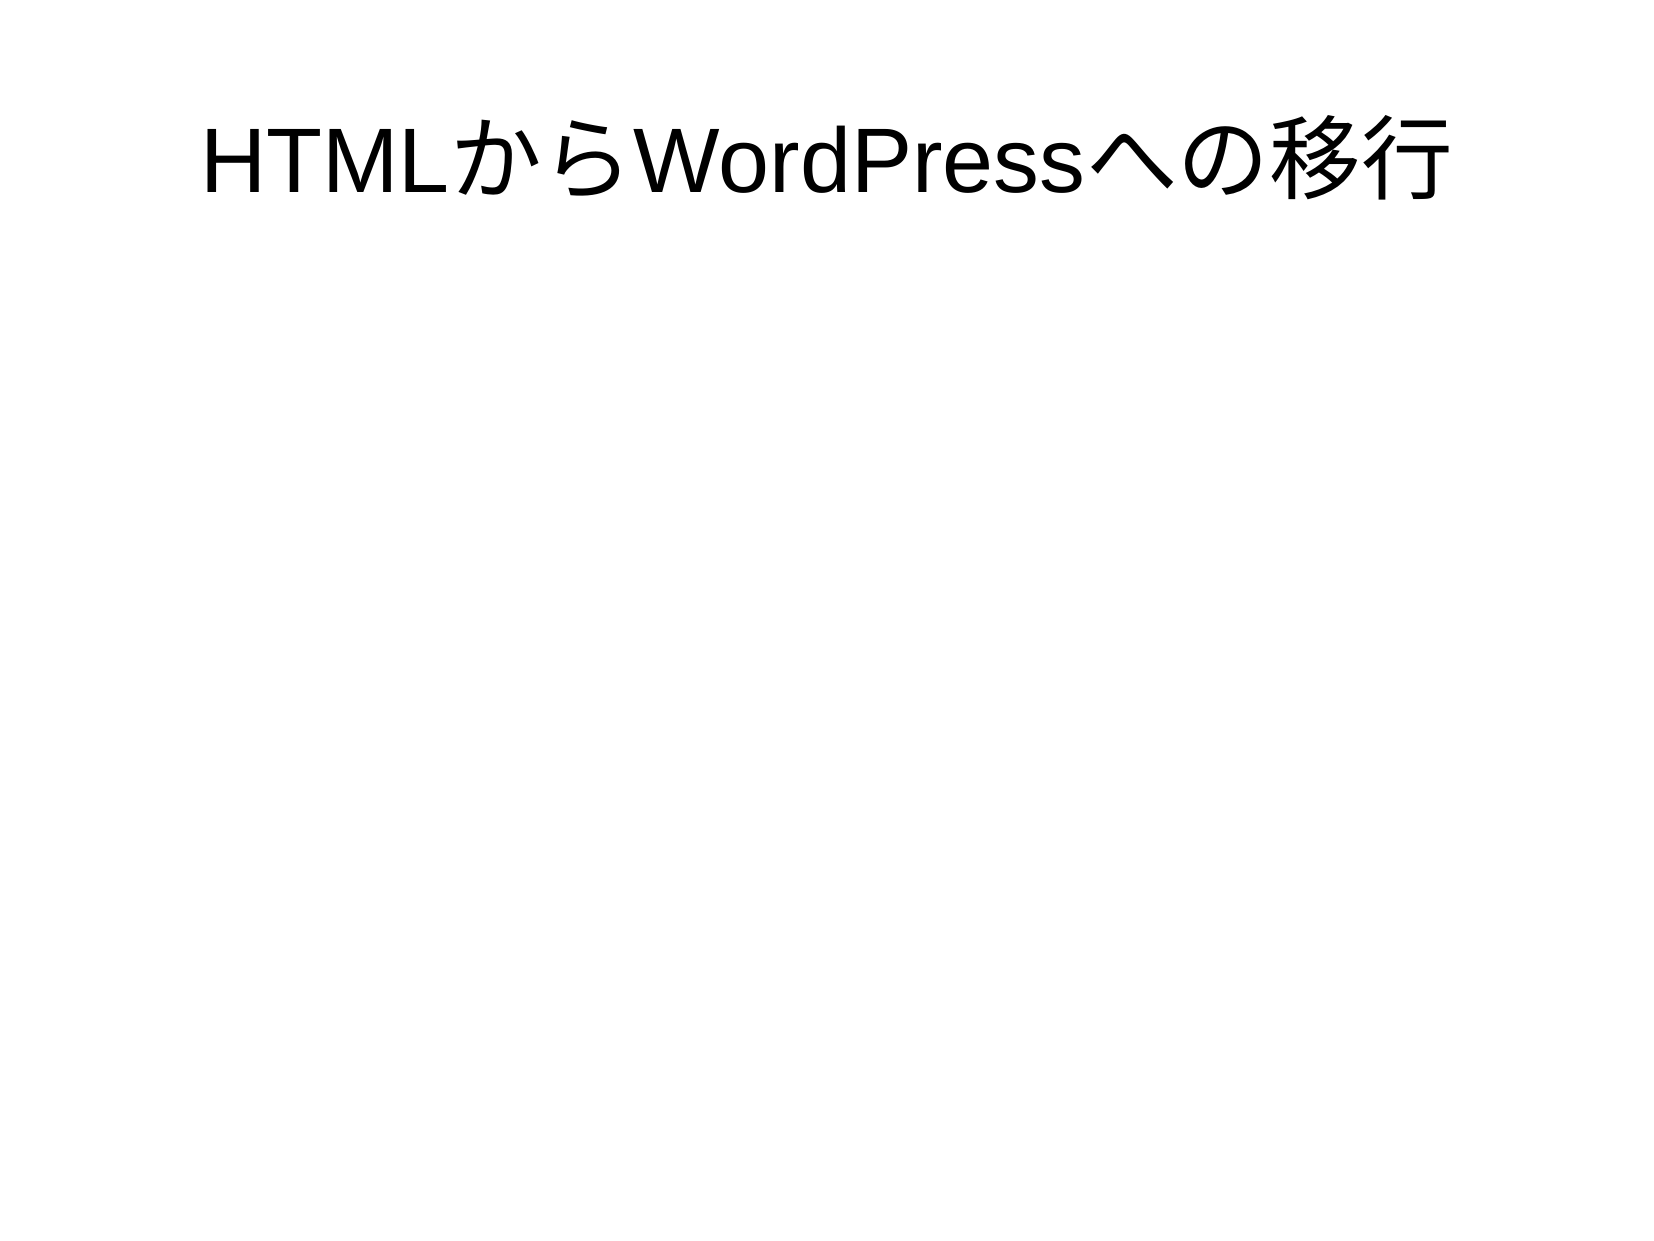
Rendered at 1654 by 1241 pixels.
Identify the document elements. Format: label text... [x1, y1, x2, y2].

title HTMLからWordPressへの移行 [82, 49, 1571, 257]
